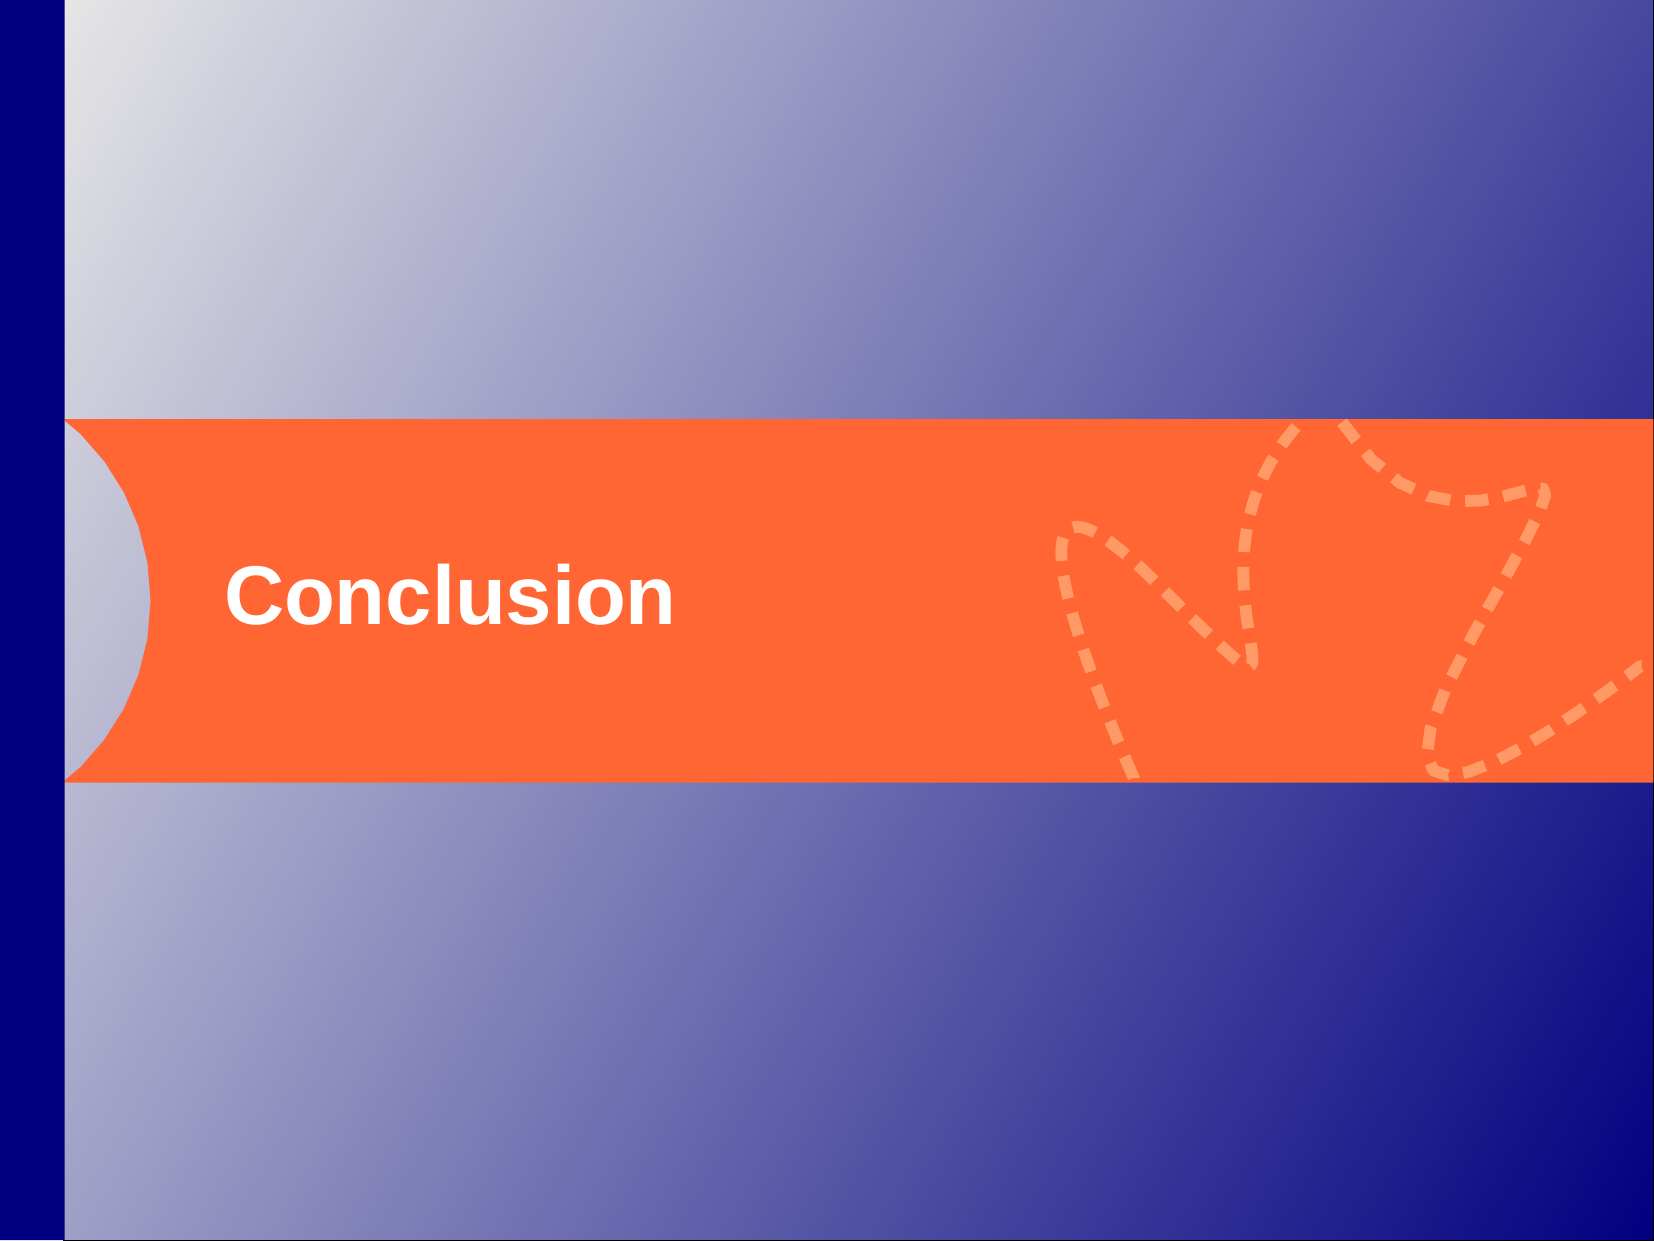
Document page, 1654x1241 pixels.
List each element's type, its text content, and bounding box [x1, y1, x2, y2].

title Conclusion [224, 497, 1093, 704]
